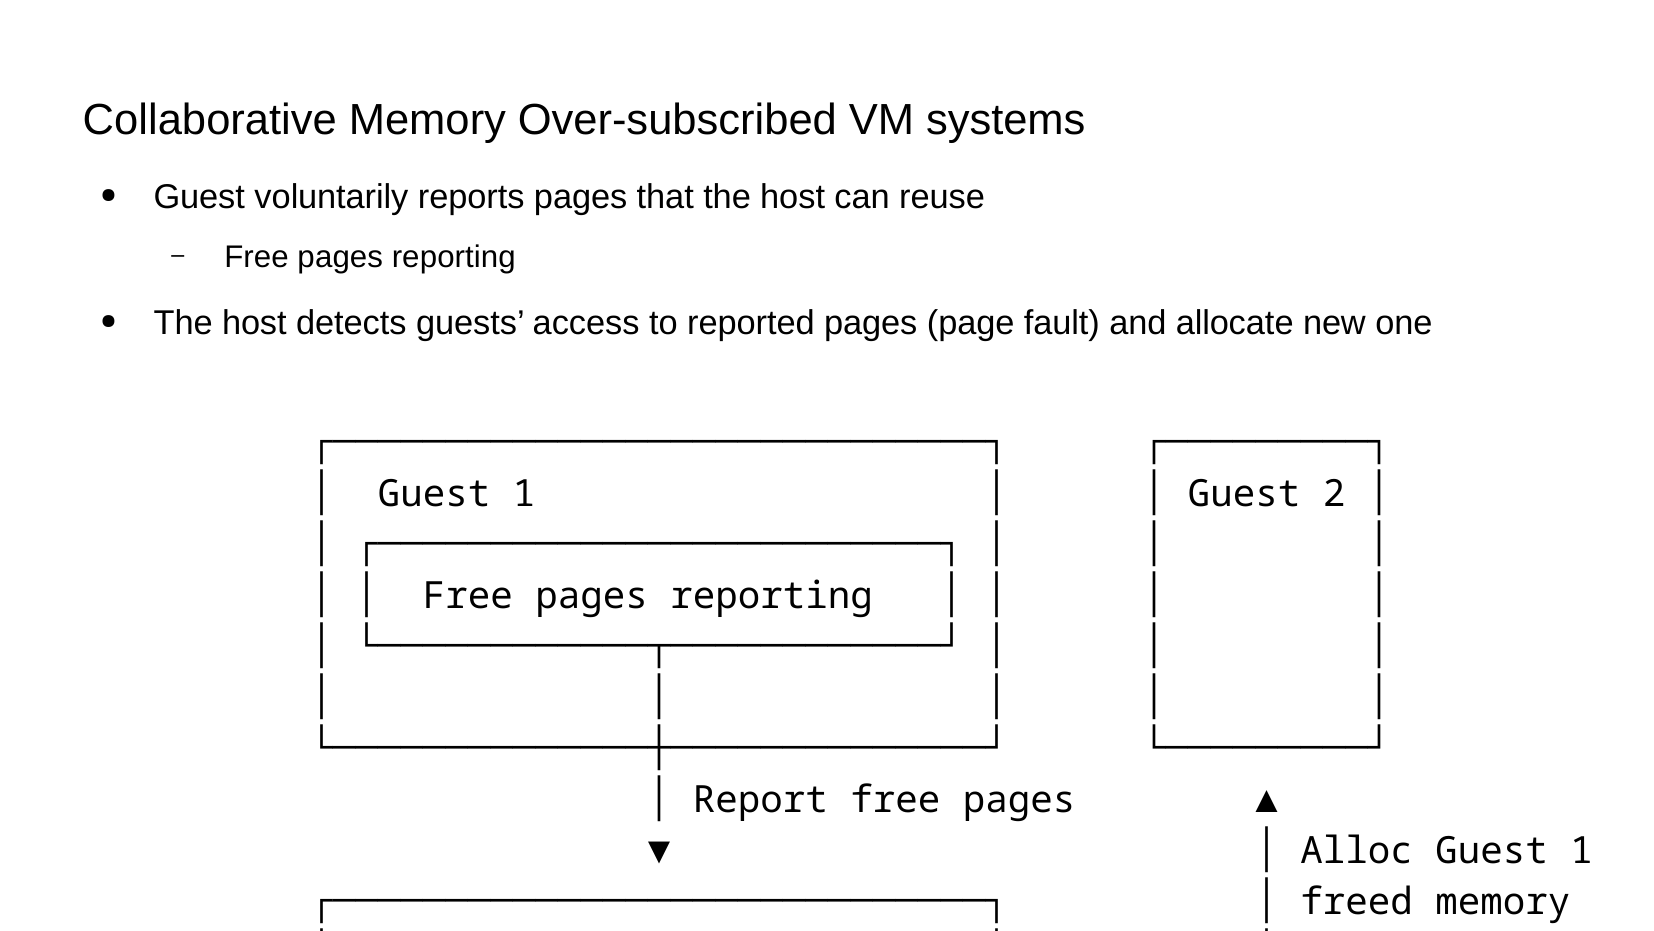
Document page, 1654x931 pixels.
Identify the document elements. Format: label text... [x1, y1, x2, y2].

list Guest voluntarily reports pages that the host can reuse Free pages reporting The host detects guests’ access to reported pages (page fault) and allocate new one [82, 177, 1571, 833]
title Collaborative Memory Over-subscribed VM systems [82, 81, 1571, 157]
text_box ┌─────────────────────────────┐ ┌─────────┐ │ Guest 1 │ │ Guest 2 │ │ ┌─────────────────────────┐ │ │ │ │ │ Free pages reporting │ │ │ │ │ └────────────┬────────────┘ │ │ │ │ │ │ │ │ └──────────────┼──────────────┘ └─────────┘ │ Report free pages ▲ ▼ │ Alloc Guest 1 ┌─────────────────────────────┐ │ freed memory │ MEMO Host ├───────────┘ └─────────────────────────────┘ [273, 407, 1395, 876]
